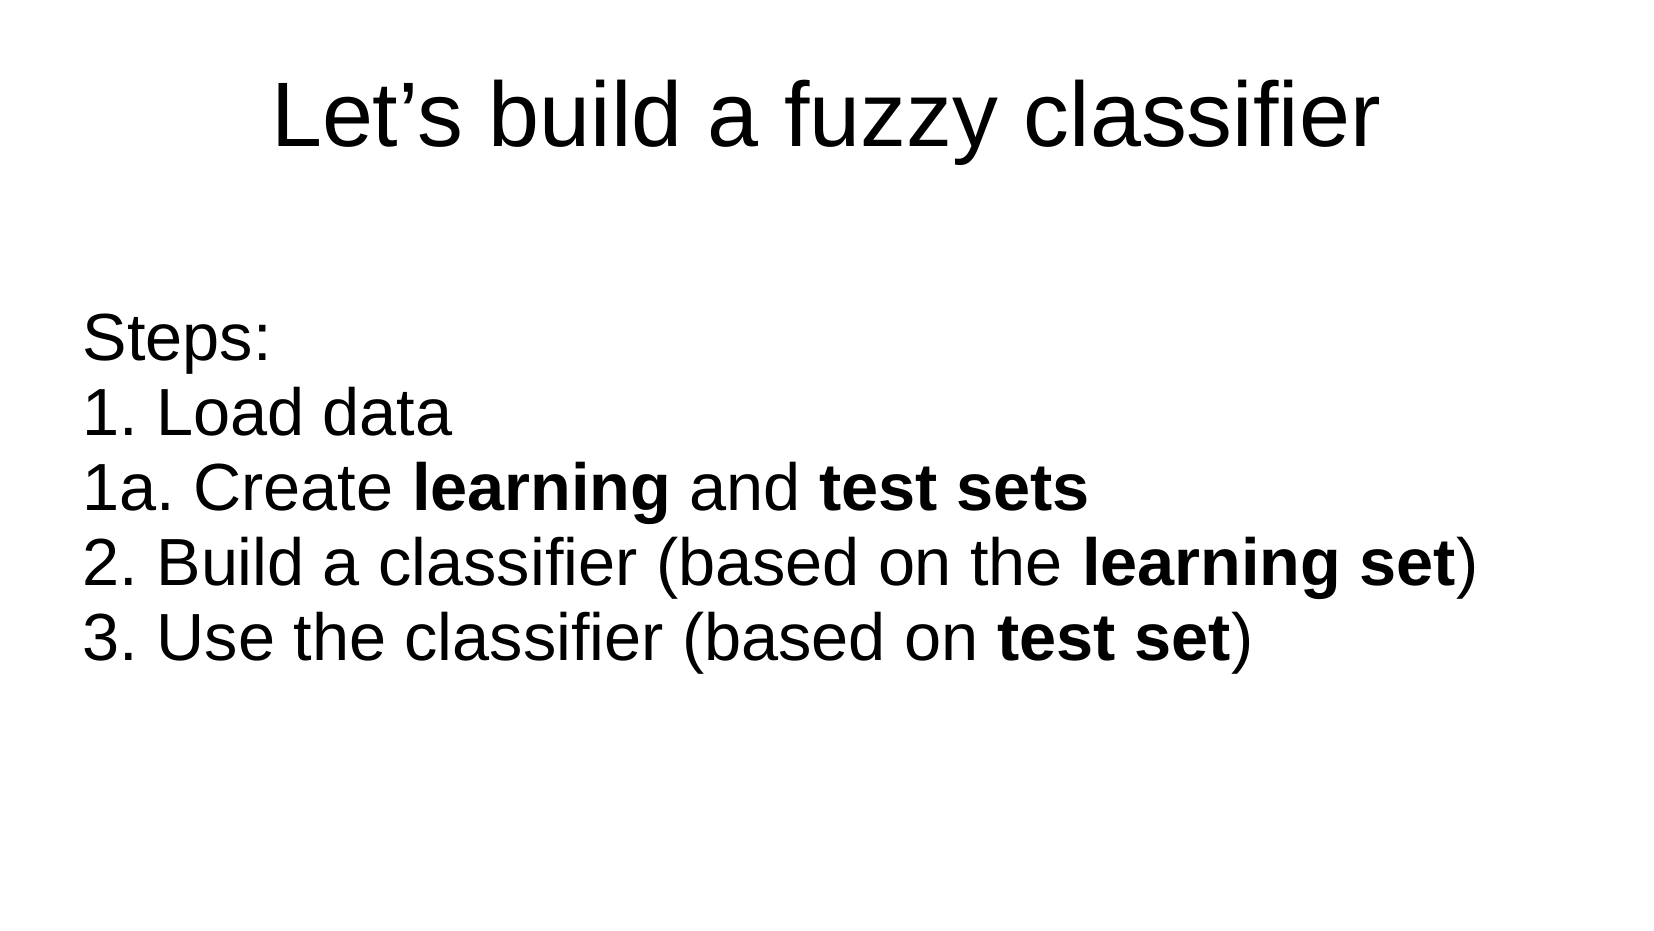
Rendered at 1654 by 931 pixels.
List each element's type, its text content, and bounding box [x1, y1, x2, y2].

title Let’s build a fuzzy classifier [82, 37, 1571, 193]
subtitle Steps: 1. Load data 1a. Create learning and test sets 2. Build a classifier (based on the learning set) 3. Use the classifier (based on test set) [82, 217, 1571, 758]
